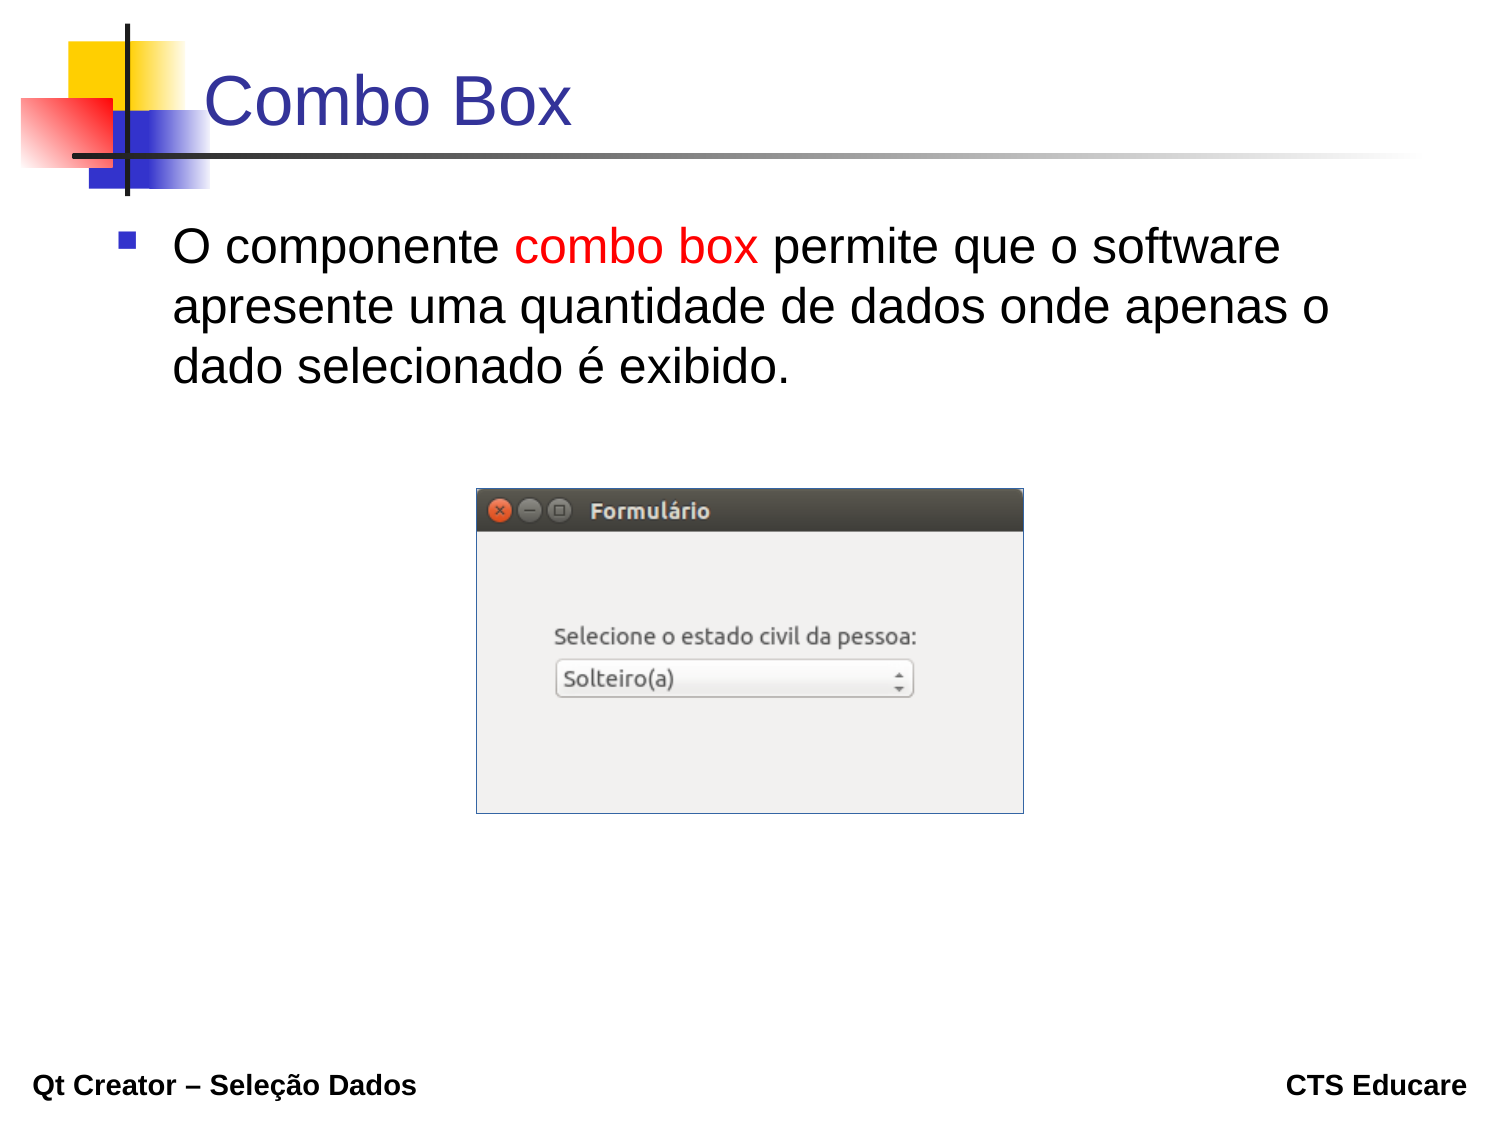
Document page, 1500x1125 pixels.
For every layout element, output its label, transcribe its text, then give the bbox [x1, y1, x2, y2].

title Combo Box [188, 46, 1468, 149]
list O componente combo box permite que o software apresente uma quantidade de dados onde apenas o dado selecionado é exibido. [100, 206, 1447, 1024]
picture [476, 488, 1024, 814]
